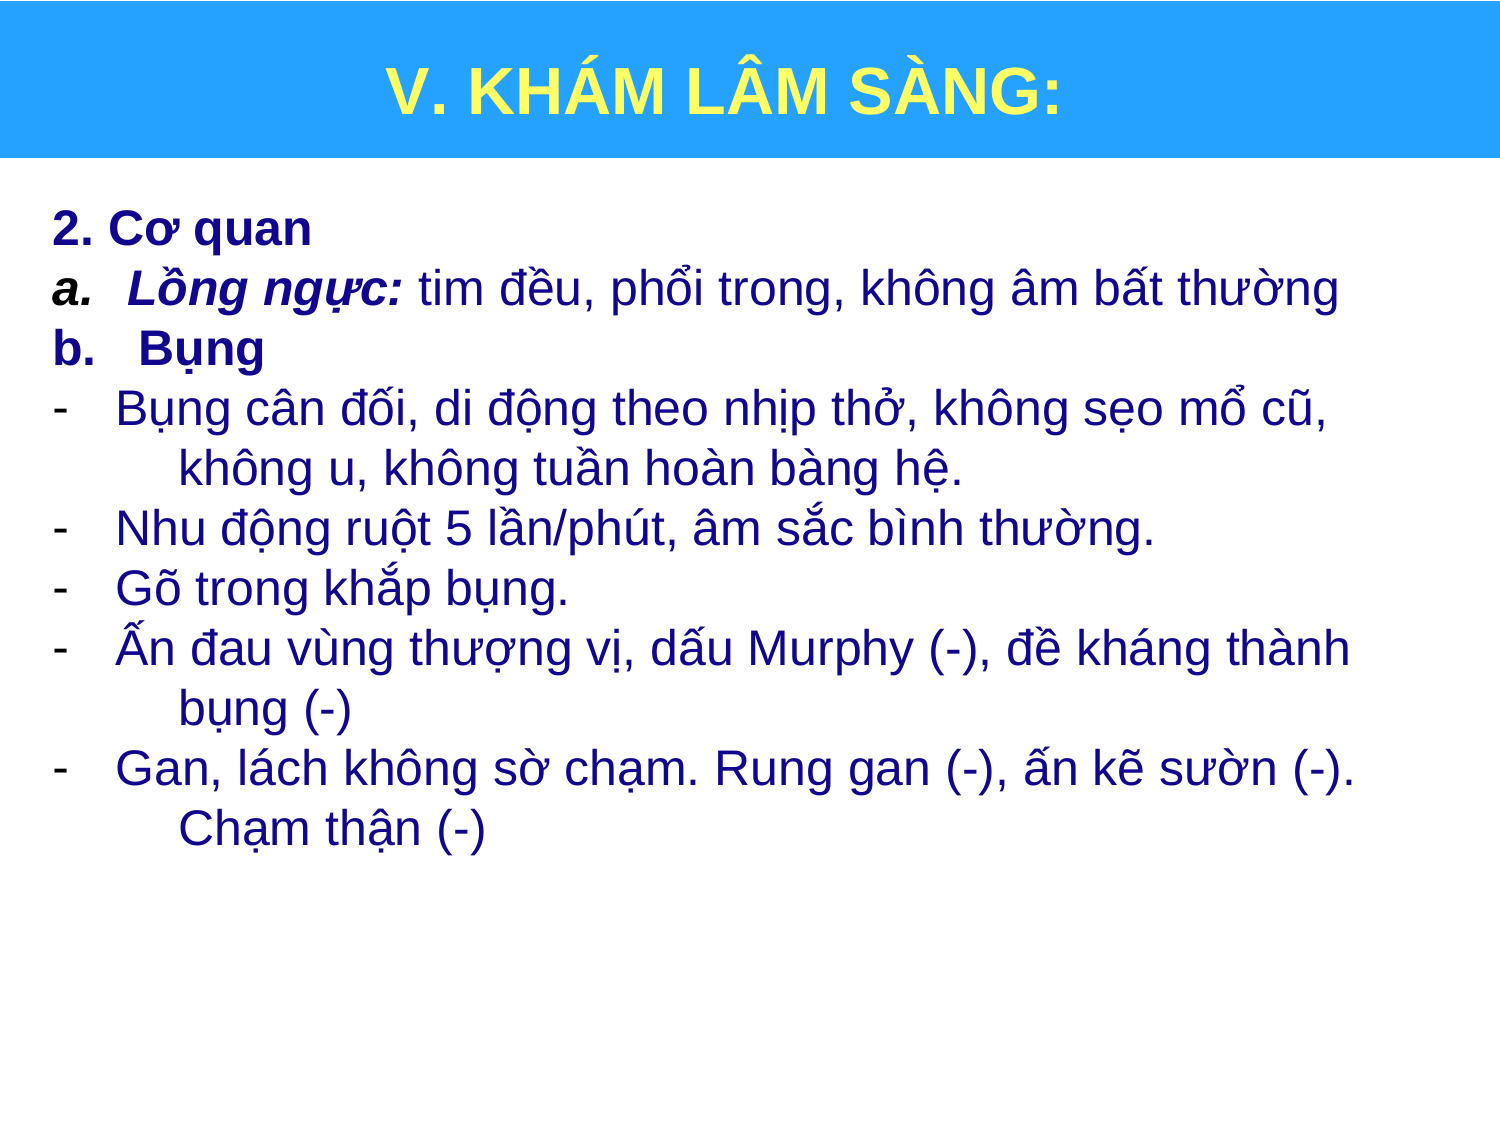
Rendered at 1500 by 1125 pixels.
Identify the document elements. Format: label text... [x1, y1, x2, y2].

text_box 2. Cơ quan Lồng ngực: tim đều, phổi trong, không âm bất thường b. Bụng Bụng cân đối, di động theo nhịp thở, không sẹo mổ cũ, không u, không tuần hoàn bàng hệ. Nhu động ruột 5 lần/phút, âm sắc bình thường. Gõ trong khắp bụng. Ấn đau vùng thượng vị, dấu Murphy (-), đề kháng thành bụng (-) Gan, lách không sờ chạm. Rung gan (-), ấn kẽ sườn (-). Chạm thận (-) [37, 187, 1463, 870]
title V. KHÁM LÂM SÀNG: [87, 24, 1363, 150]
